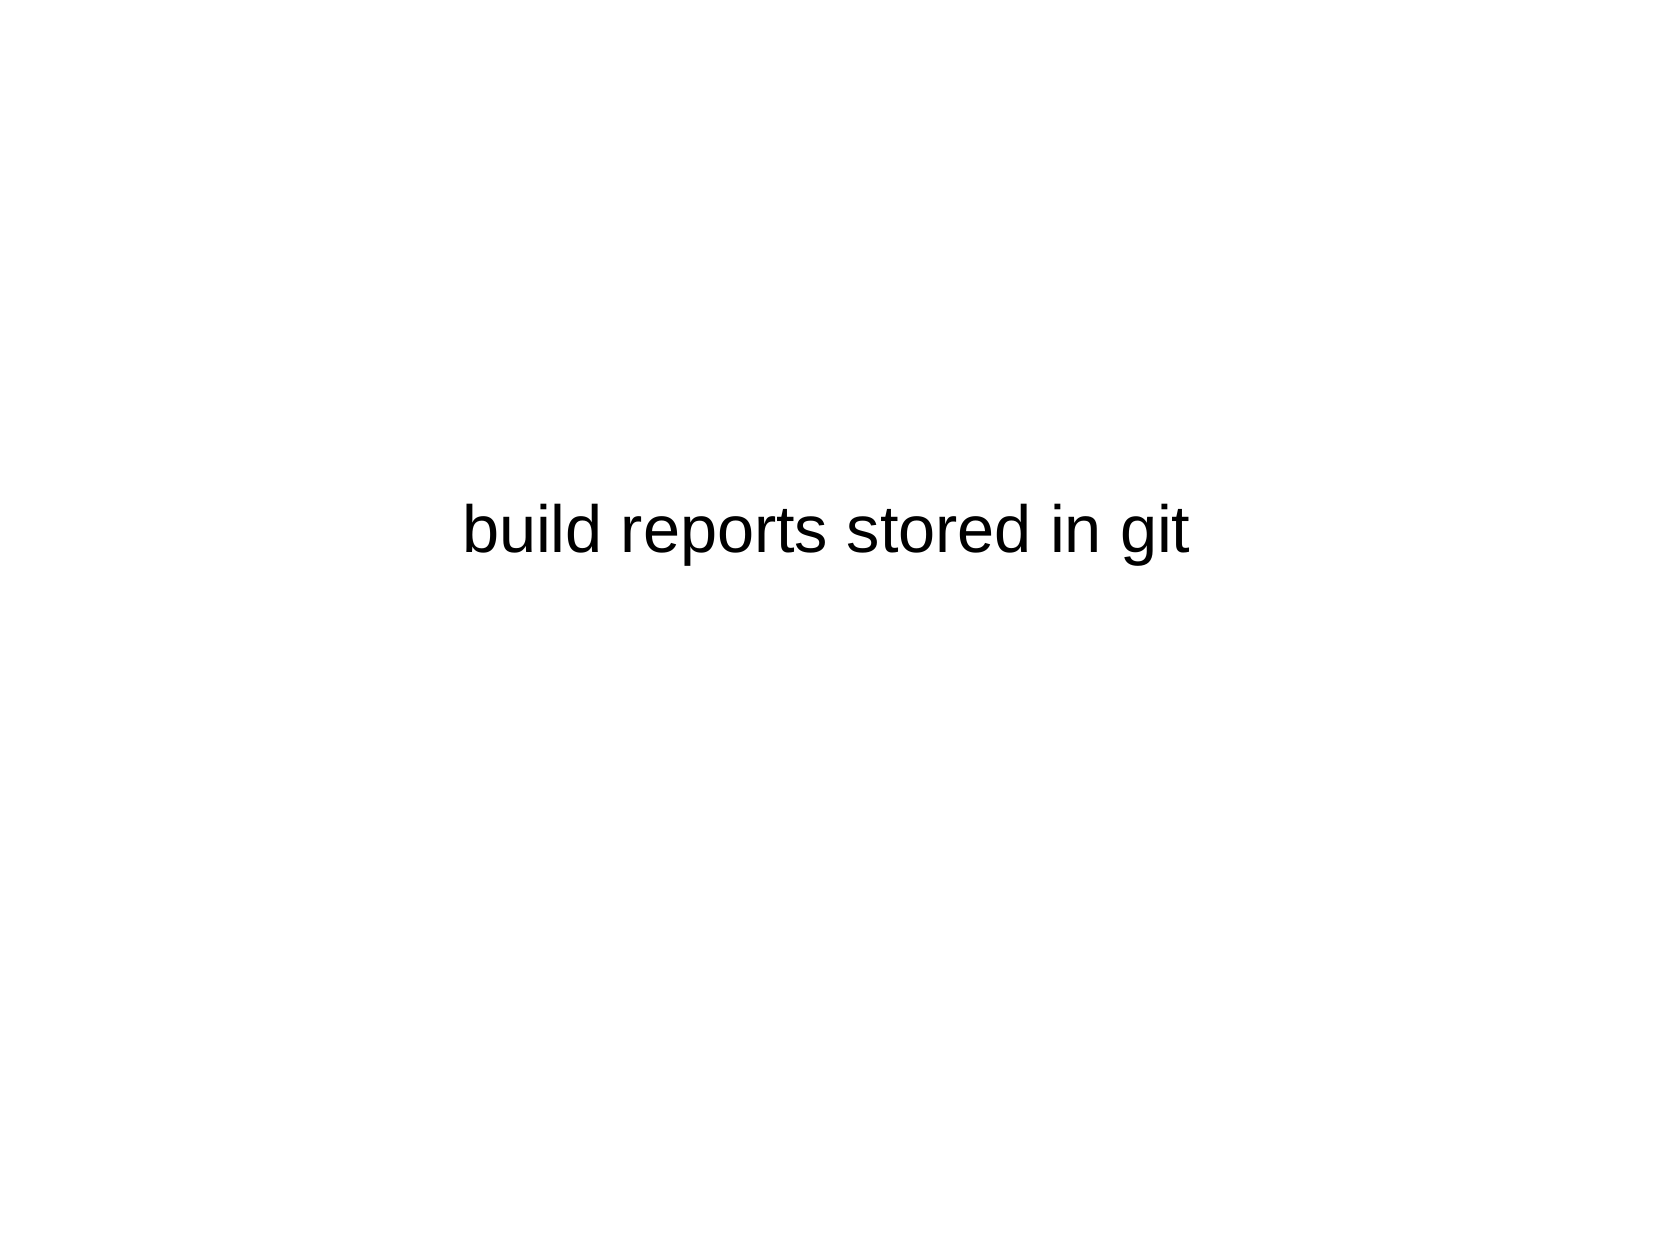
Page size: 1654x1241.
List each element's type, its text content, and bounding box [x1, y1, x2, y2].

subtitle build reports stored in git [82, 49, 1571, 1010]
